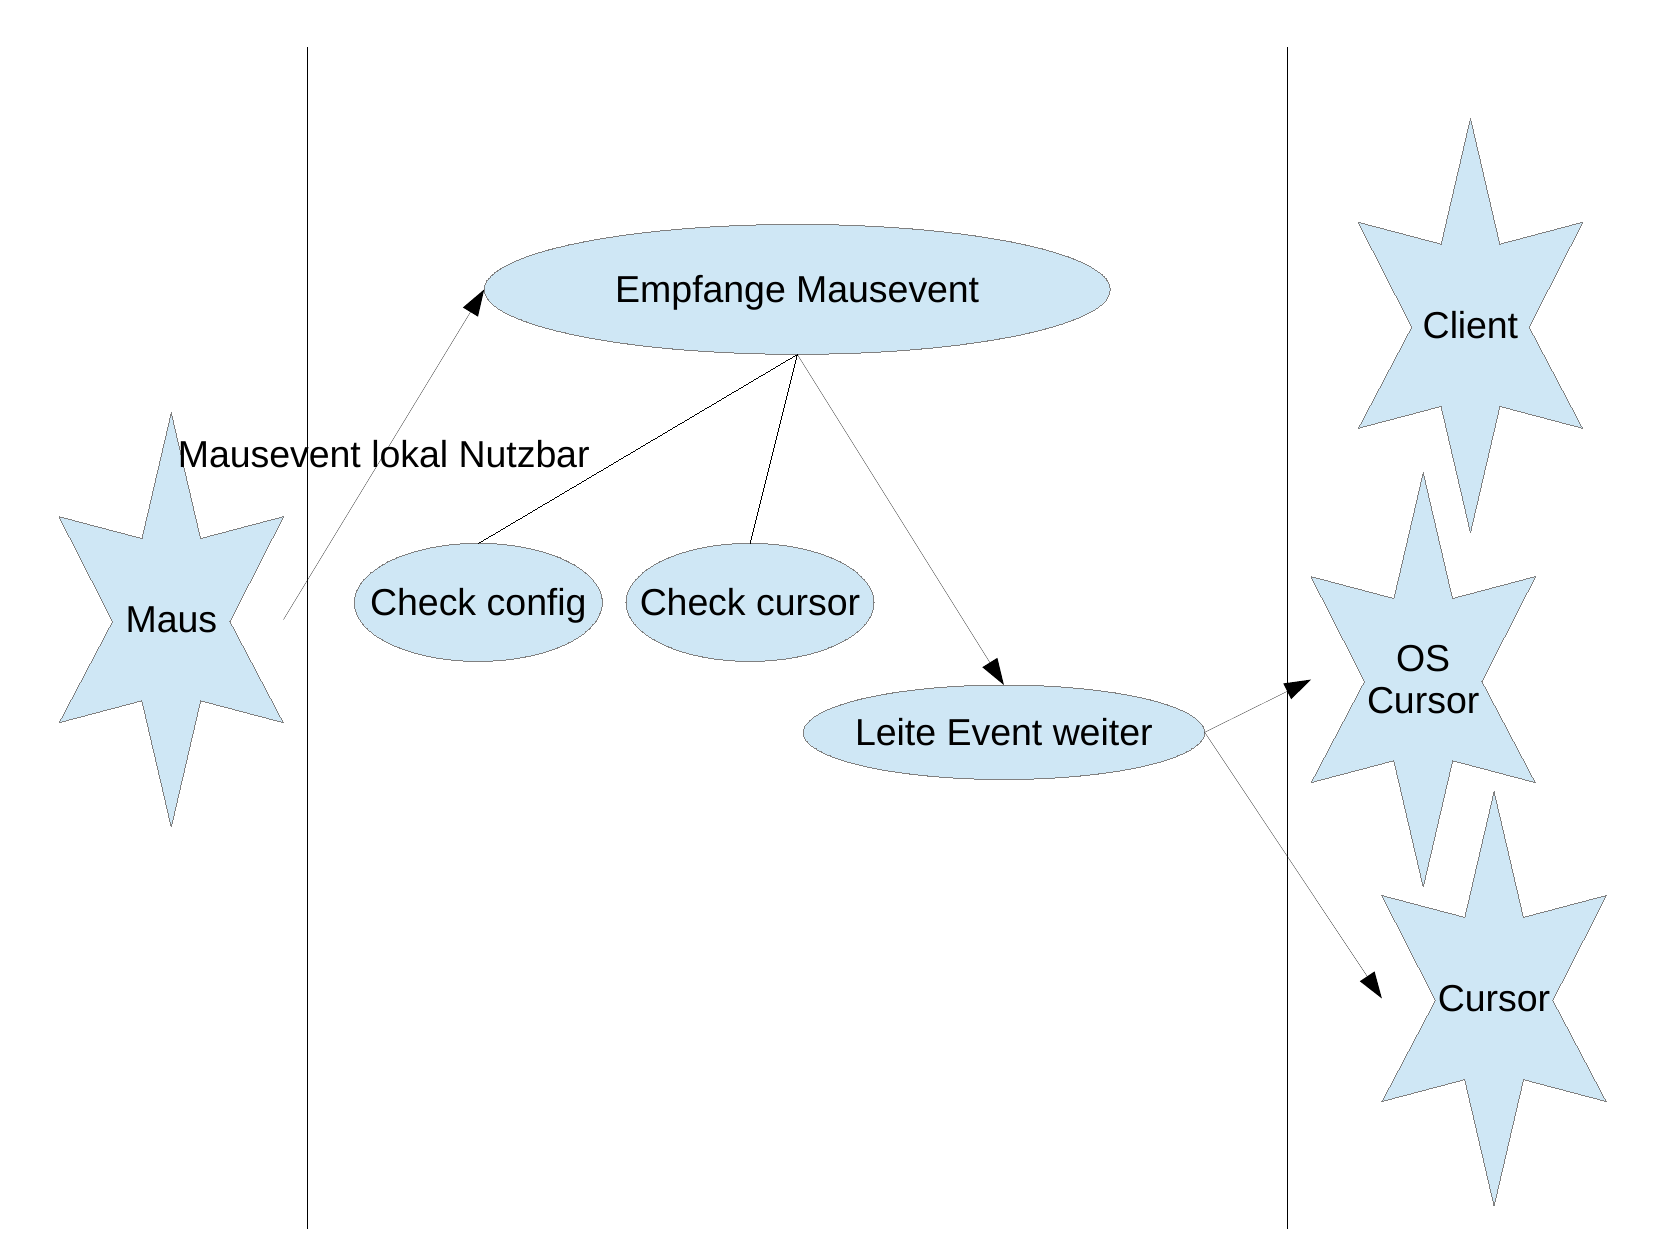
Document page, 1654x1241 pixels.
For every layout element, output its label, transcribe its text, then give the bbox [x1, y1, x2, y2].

text_box Leite Event weiter [803, 685, 1205, 780]
text_box Maus [59, 412, 284, 827]
text_box Check cursor [625, 543, 875, 662]
text_box Cursor [1381, 791, 1607, 1206]
text_box OS Cursor [1311, 472, 1536, 887]
text_box Empfange Mausevent [484, 224, 1111, 355]
text_box Check config [354, 543, 603, 662]
text_box Client [1358, 118, 1583, 533]
